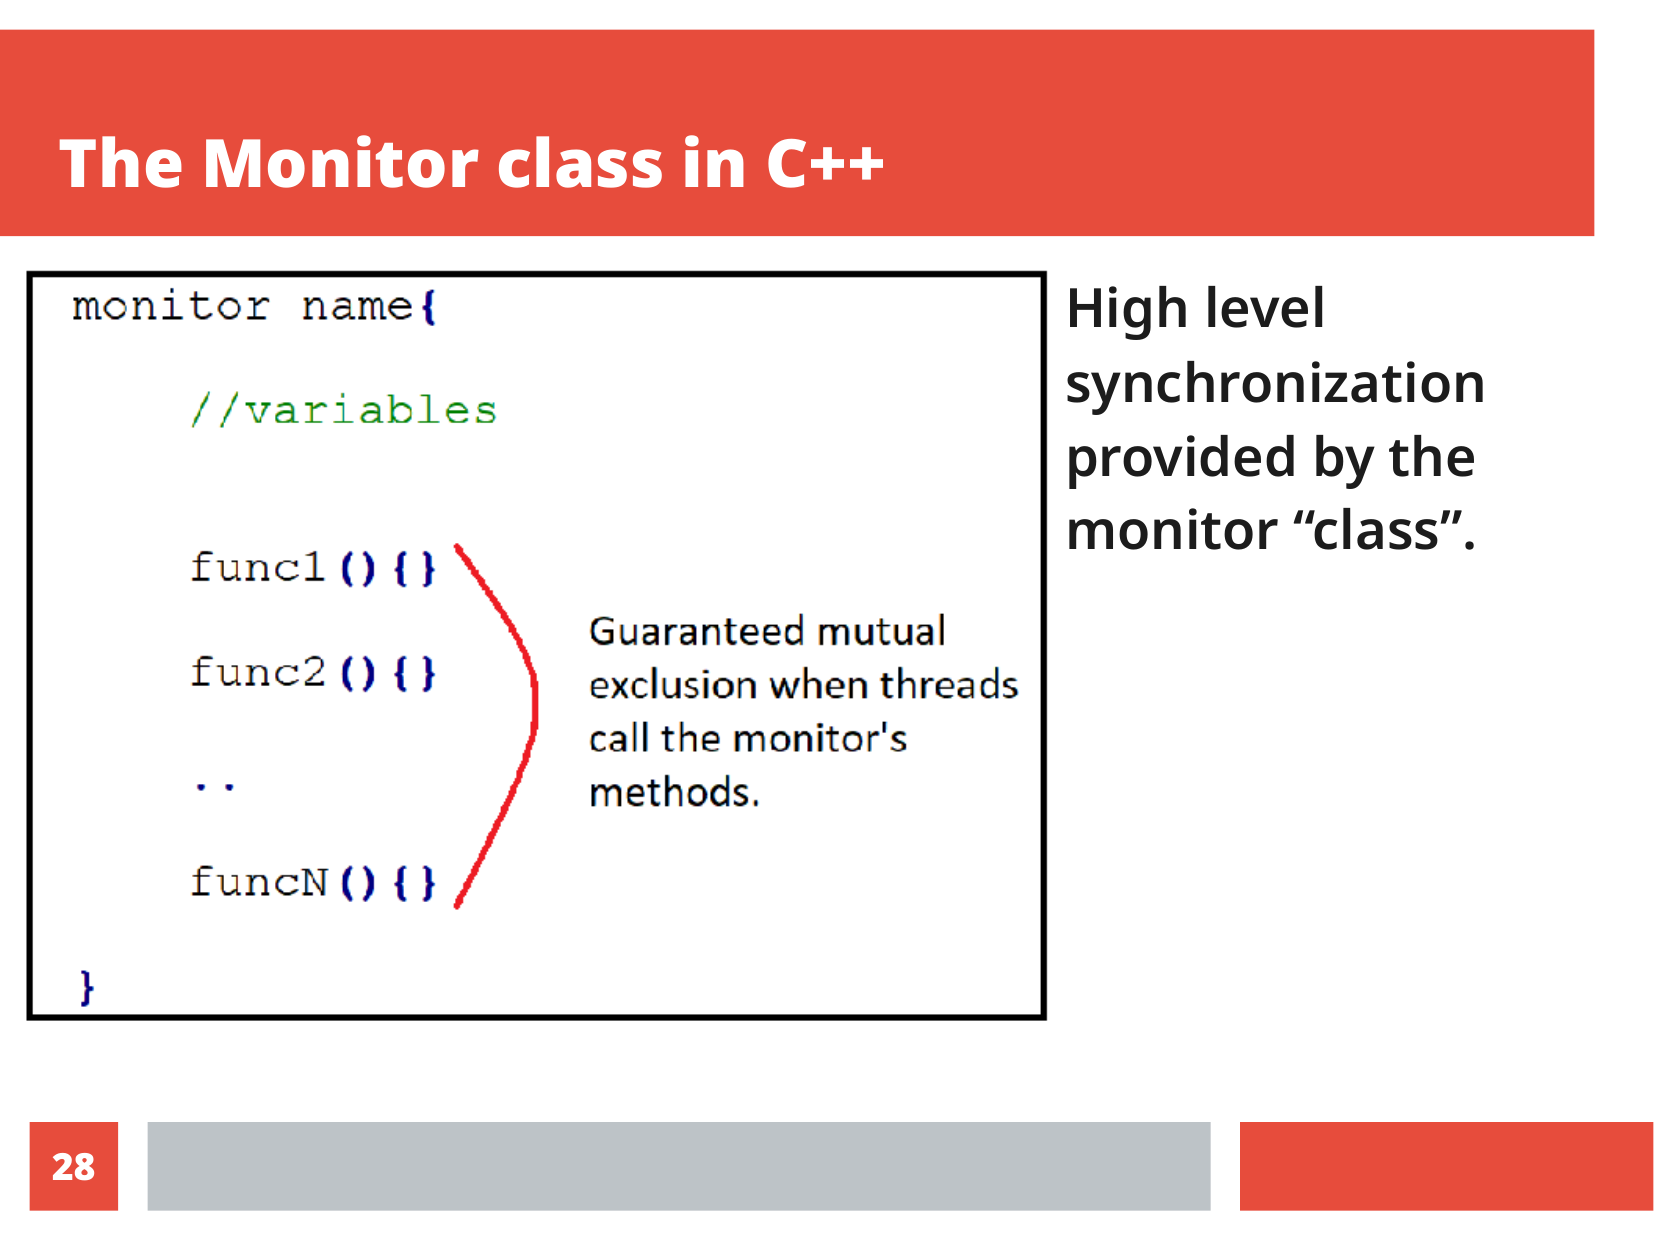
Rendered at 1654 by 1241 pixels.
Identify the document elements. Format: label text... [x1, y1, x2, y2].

picture [8, 254, 1066, 1046]
list High level synchronization provided by the monitor “class”. [1066, 270, 1626, 991]
title The Monitor class in C++ [59, 59, 1595, 207]
